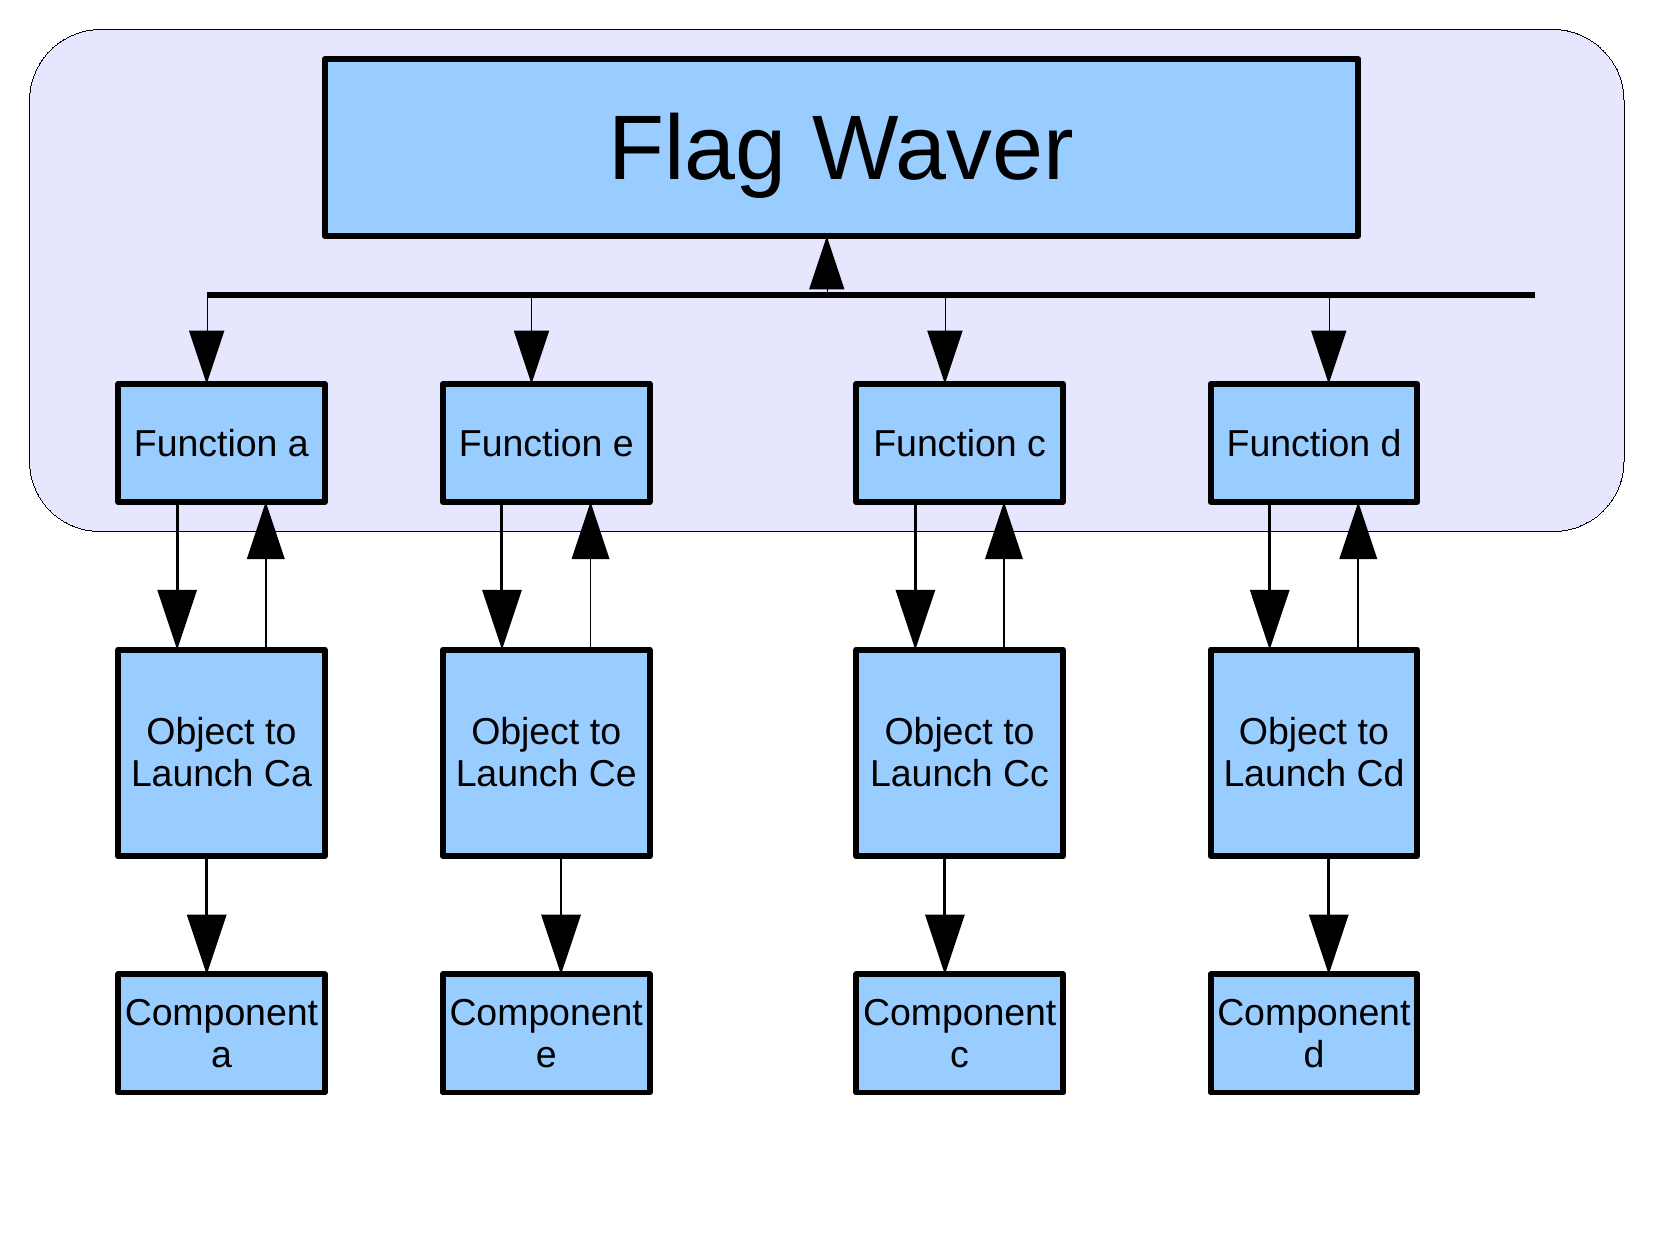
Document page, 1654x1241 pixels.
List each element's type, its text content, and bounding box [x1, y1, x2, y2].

text_box Component d [1210, 974, 1418, 1093]
text_box Flag Waver [324, 59, 1359, 237]
text_box Object to Launch Ce [442, 649, 650, 857]
text_box Function a [118, 383, 325, 502]
text_box [917, 502, 1003, 532]
text_box [208, 298, 531, 532]
text_box Object to Launch Cc [856, 649, 1063, 857]
text_box [29, 29, 1625, 532]
text_box [179, 502, 265, 532]
text_box Component a [118, 974, 325, 1093]
text_box [532, 298, 945, 532]
text_box Function d [1210, 383, 1418, 502]
text_box [1271, 502, 1357, 532]
text_box Function e [442, 383, 650, 502]
text_box [503, 502, 590, 532]
text_box [946, 298, 1329, 532]
text_box Object to Launch Cd [1210, 649, 1418, 857]
text_box Component e [442, 974, 650, 1093]
text_box Function c [856, 383, 1063, 502]
text_box Component c [856, 974, 1063, 1093]
text_box Object to Launch Ca [118, 649, 325, 857]
